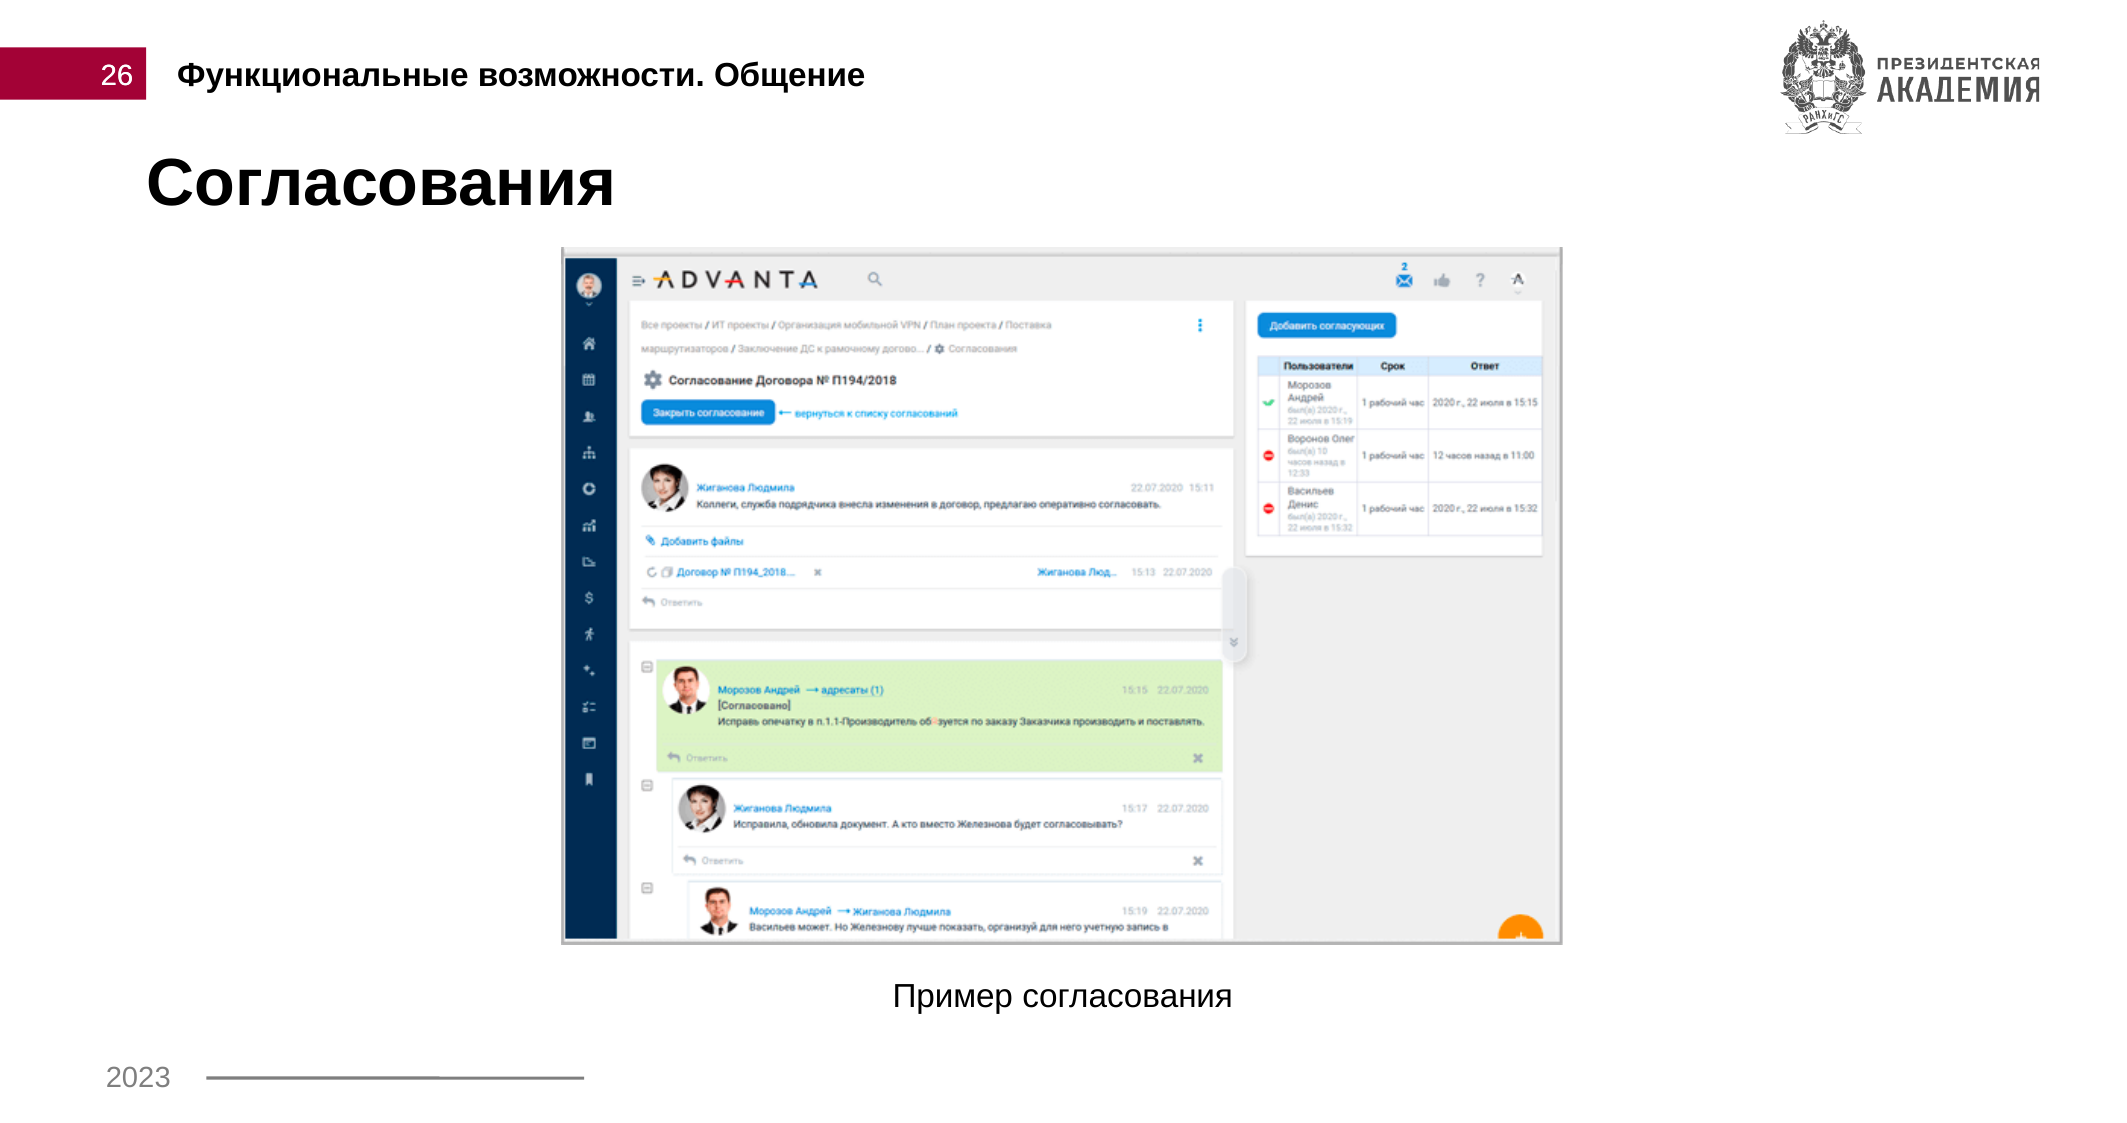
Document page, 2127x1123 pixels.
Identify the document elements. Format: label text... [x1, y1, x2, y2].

picture [561, 247, 1563, 945]
text_box Функциональные возможности. Общение [177, 43, 1447, 103]
picture [1780, 20, 2040, 134]
list Пример согласования [531, 974, 1595, 1034]
title Согласования [146, 147, 1359, 232]
slide_number <номер> [27, 43, 149, 104]
